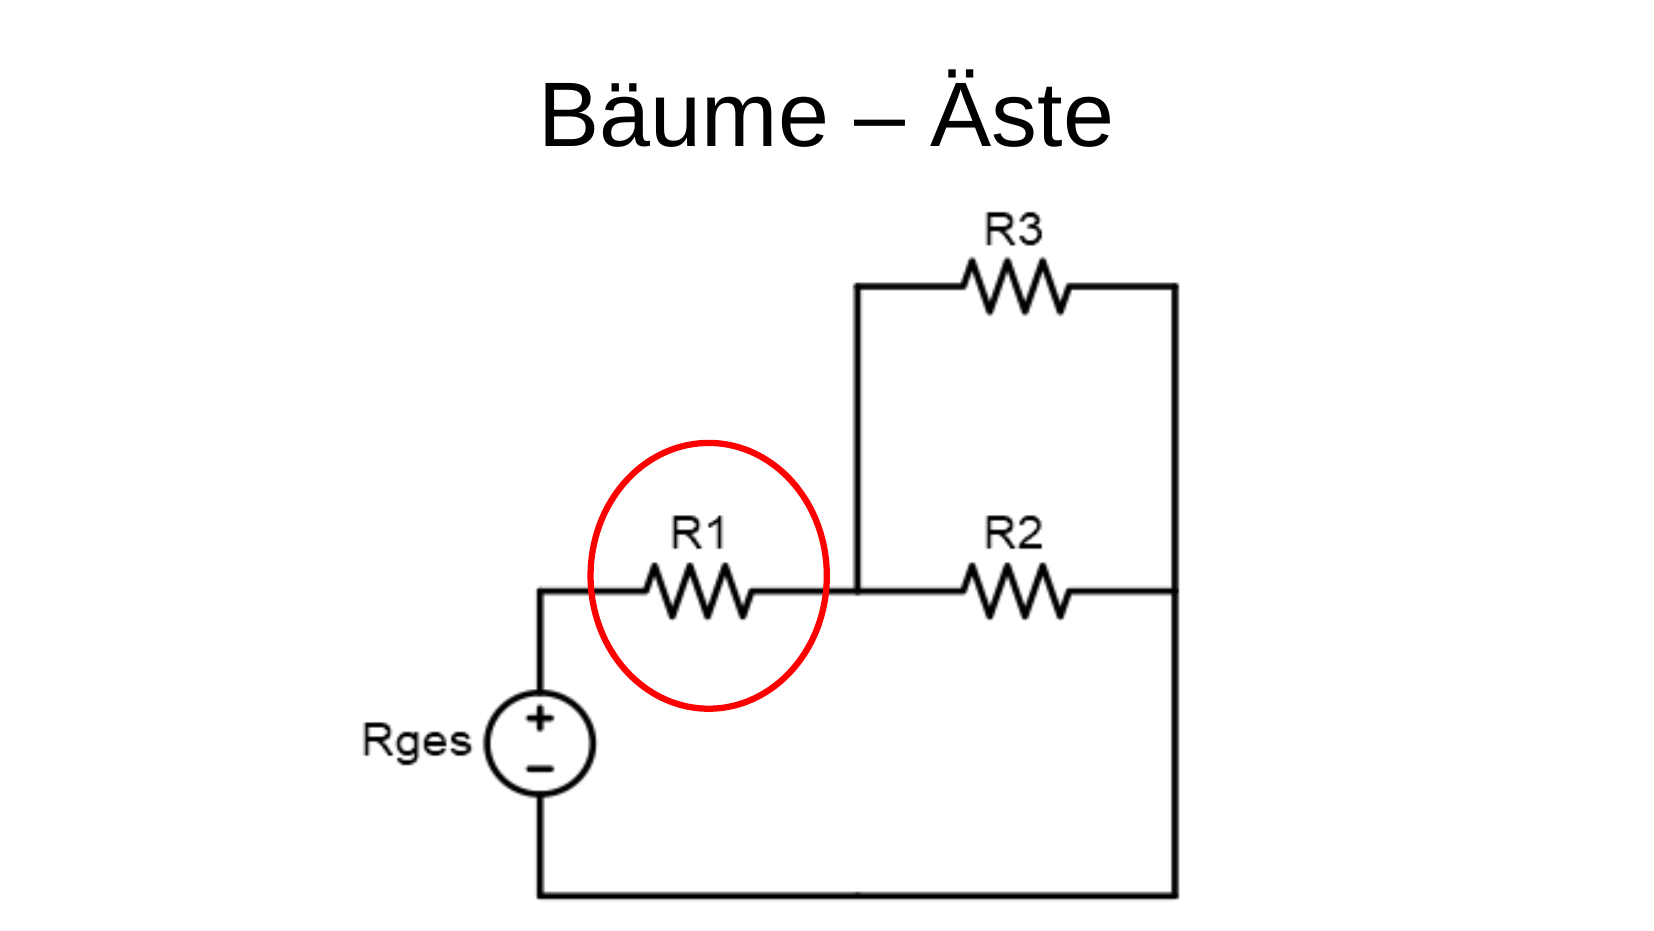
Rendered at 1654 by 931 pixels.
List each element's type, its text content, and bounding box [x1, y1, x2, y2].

picture [354, 173, 1182, 902]
title Bäume – Äste [82, 37, 1571, 193]
